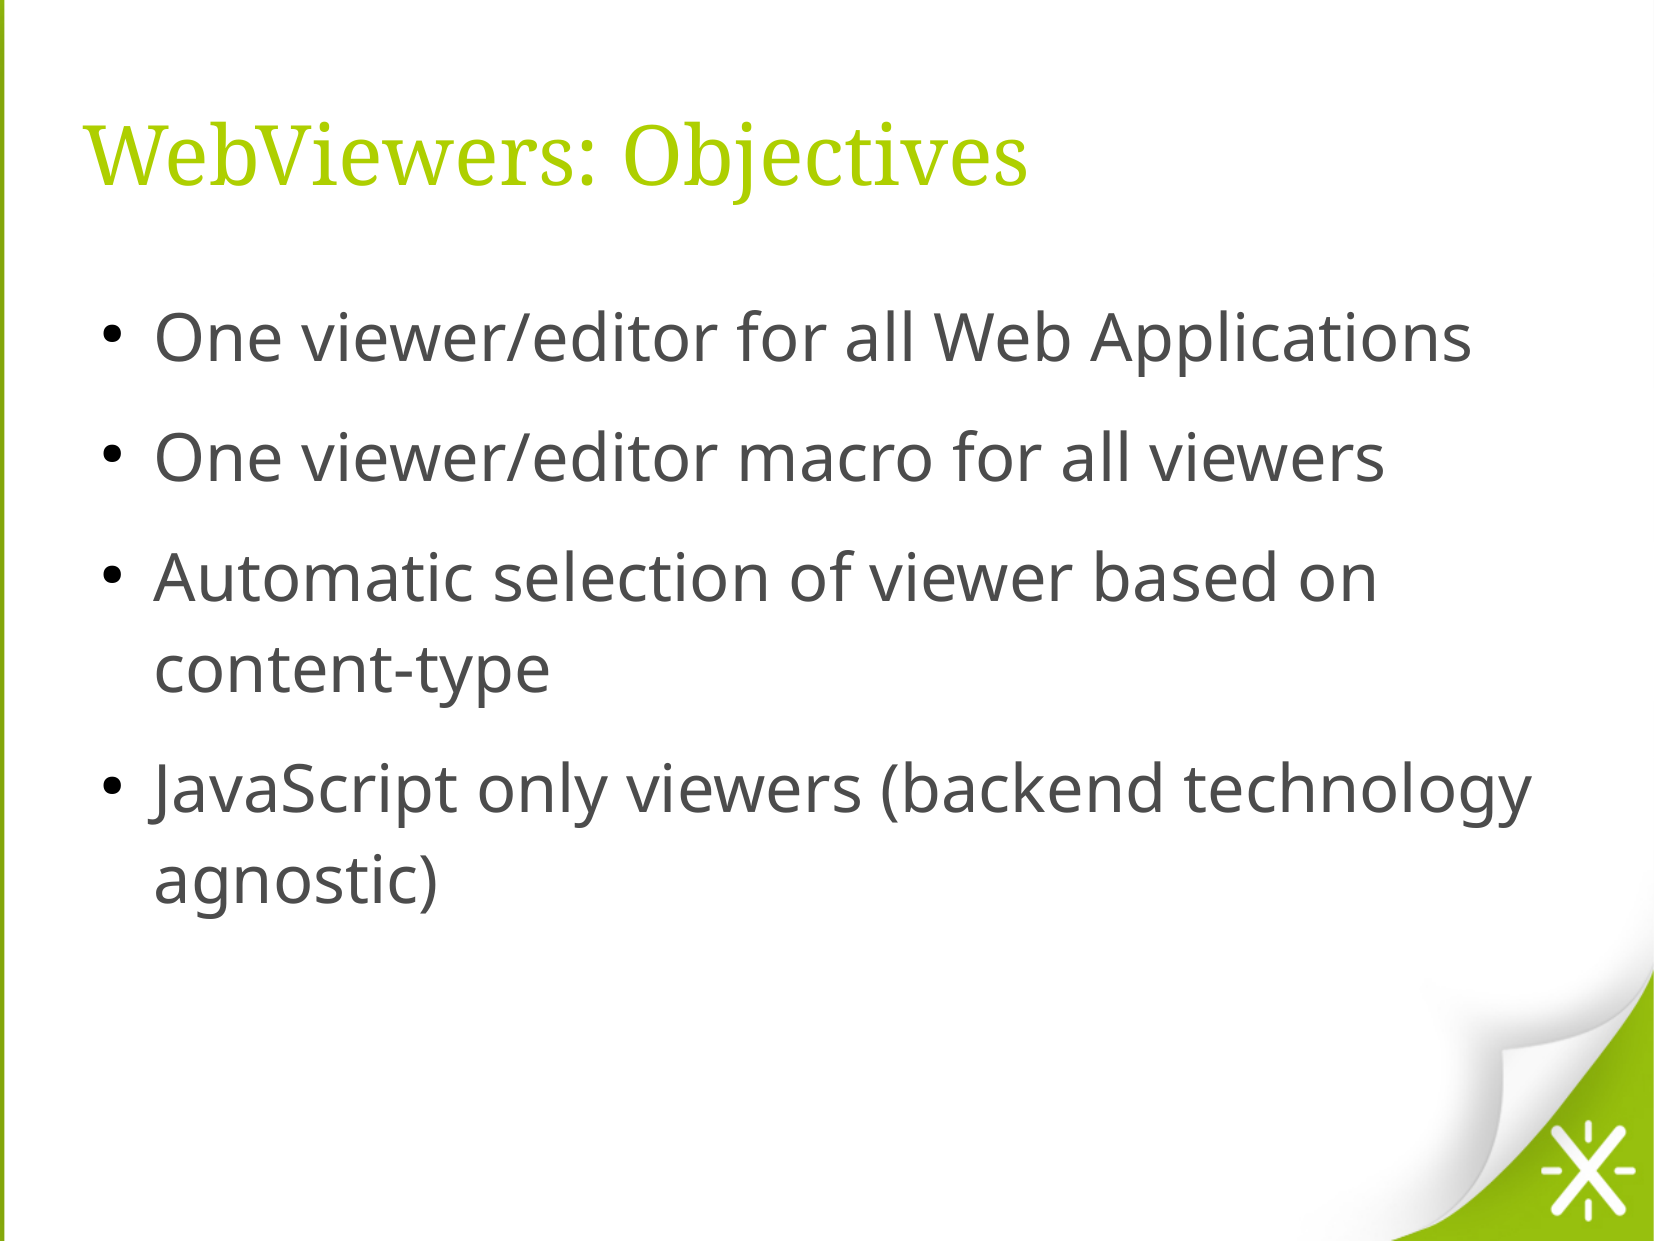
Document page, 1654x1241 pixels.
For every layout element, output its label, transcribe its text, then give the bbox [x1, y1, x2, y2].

title WebViewers: Objectives [82, 49, 1571, 257]
picture [0, 0, 1654, 1241]
list One viewer/editor for all Web Applications One viewer/editor macro for all viewers Automatic selection of viewer based on content-type JavaScript only viewers (backend technology agnostic) [82, 290, 1583, 1010]
